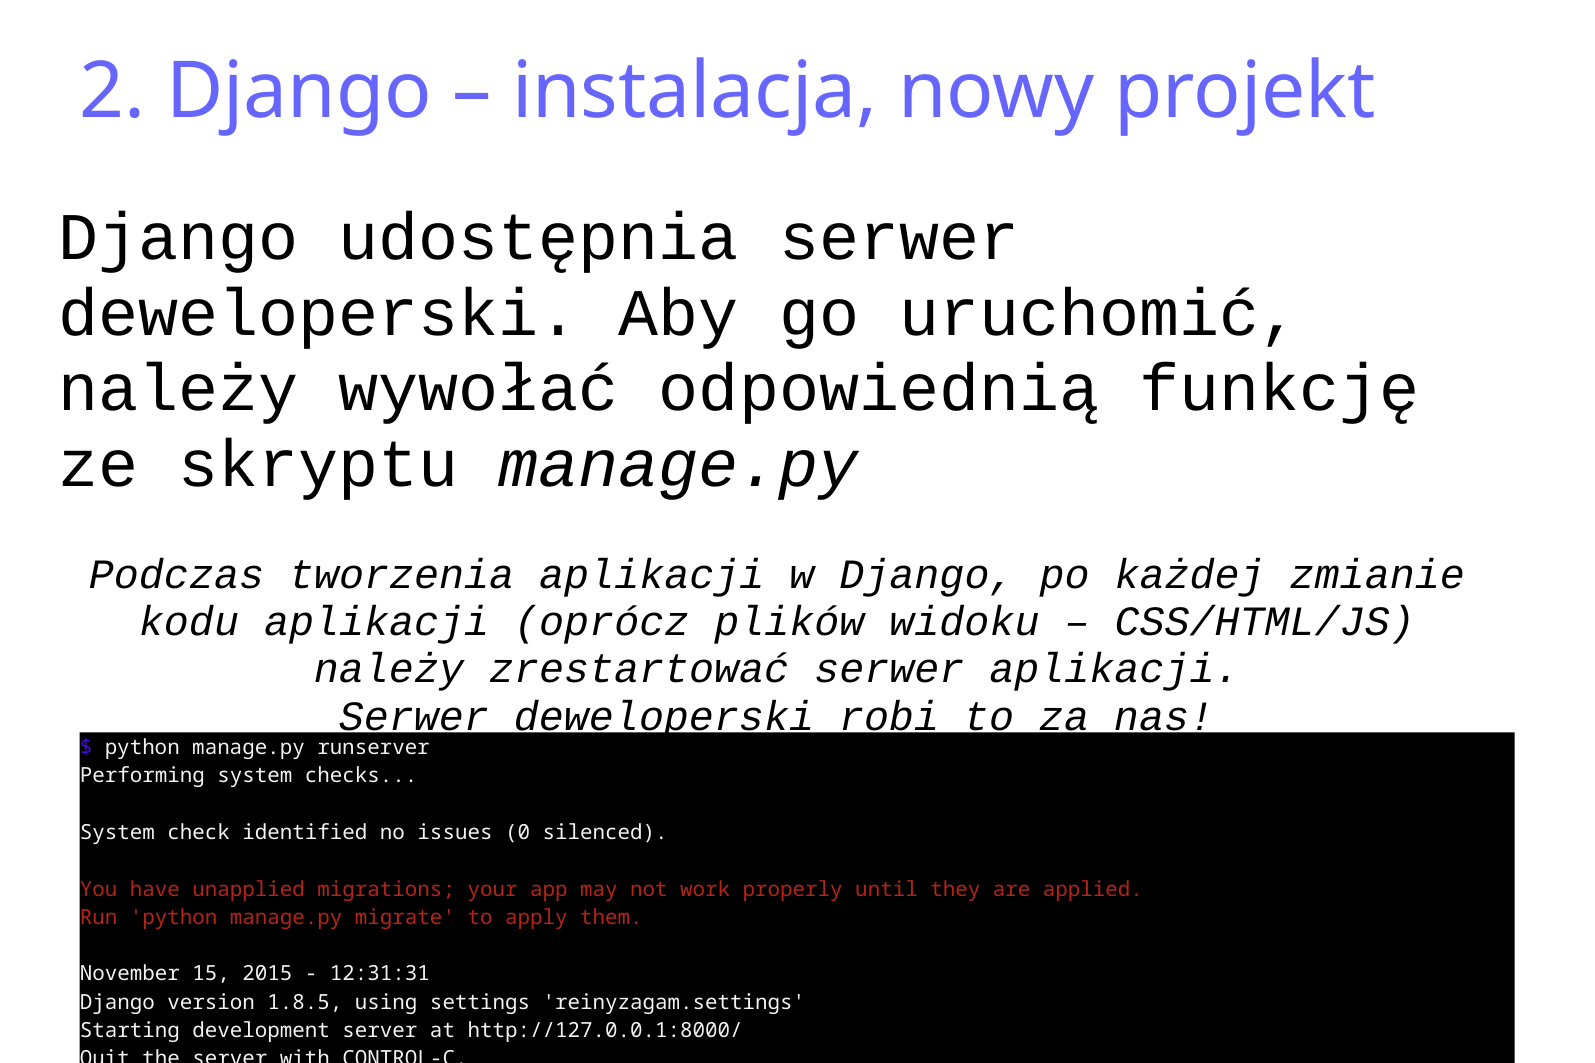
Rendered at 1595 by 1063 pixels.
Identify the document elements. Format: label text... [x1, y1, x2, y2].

text_box Django udostępnia serwer deweloperski. Aby go uruchomić, należy wywołać odpowiednią funkcję ze skryptu manage.py Podczas tworzenia aplikacji w Django, po każdej zmianie kodu aplikacji (oprócz plików widoku – CSS/HTML/JS) należy zrestartować serwer aplikacji. Serwer deweloperski robi to za nas! [58, 204, 1494, 747]
subtitle $ python manage.py runserver Performing system checks... System check identified no issues (0 silenced). You have unapplied migrations; your app may not work properly until they are applied. Run 'python manage.py migrate' to apply them. November 15, 2015 - 12:31:31 Django version 1.8.5, using settings 'reinyzagam.settings' Starting development server at http://127.0.0.1:8000/ Quit the server with CONTROL-C. [79, 732, 1515, 1045]
title 2. Django – instalacja, nowy projekt [79, 7, 1515, 255]
